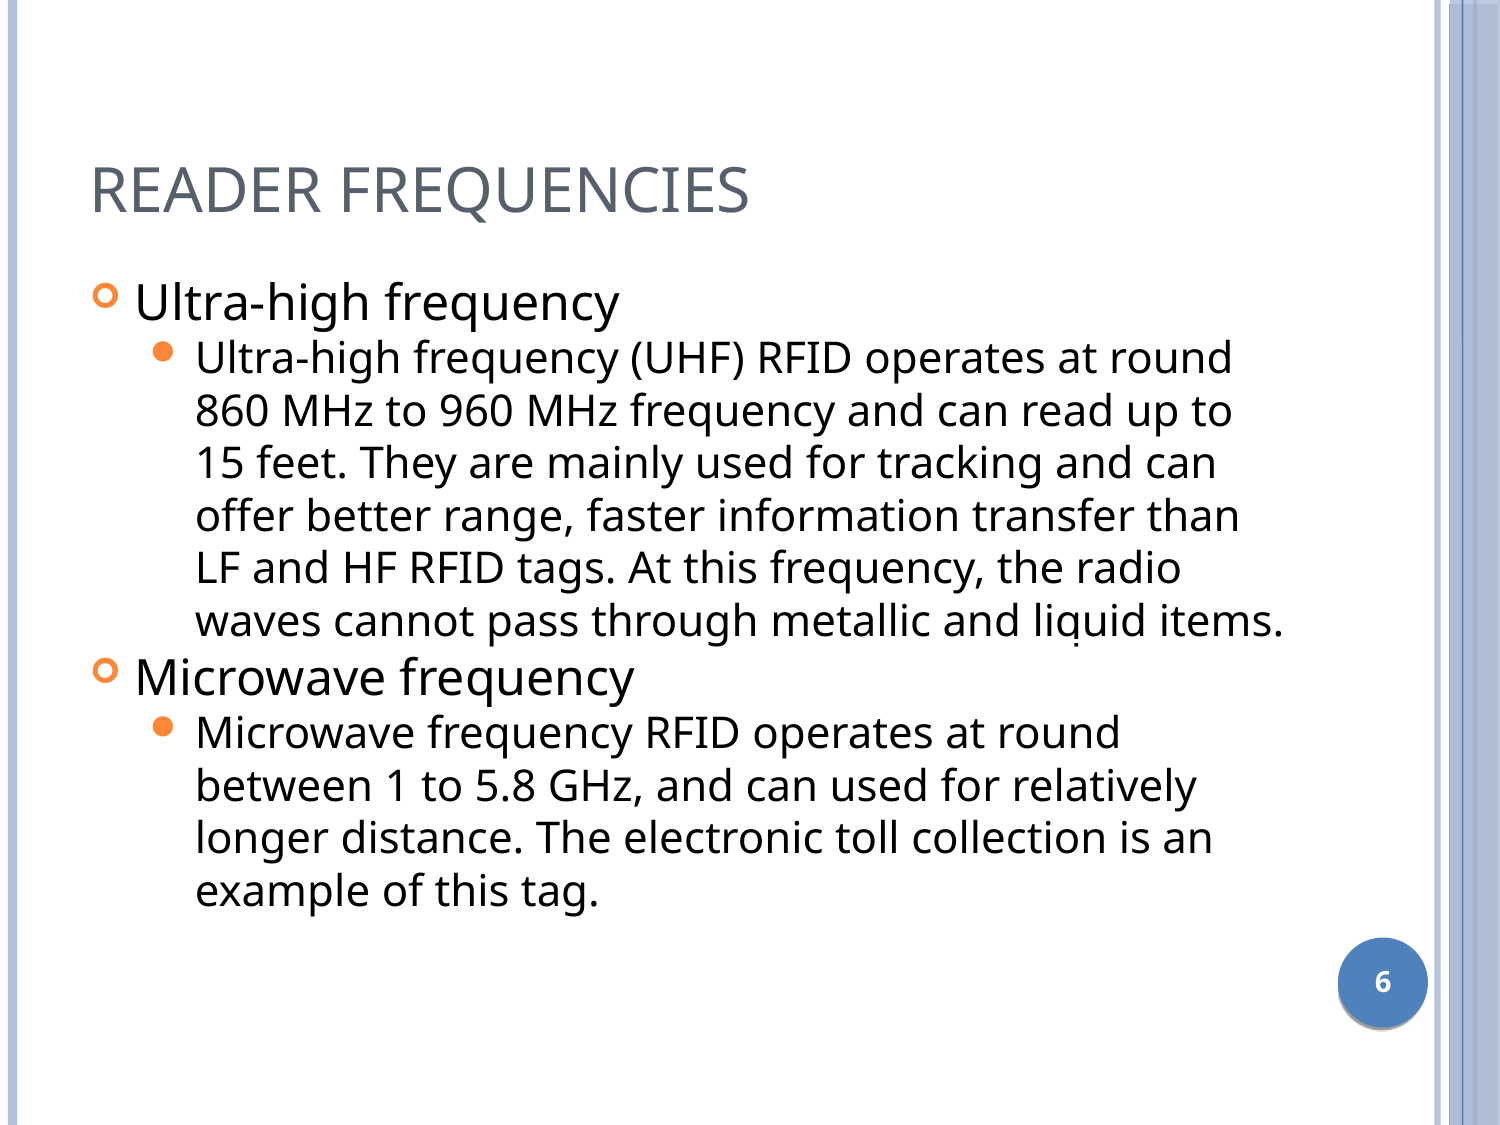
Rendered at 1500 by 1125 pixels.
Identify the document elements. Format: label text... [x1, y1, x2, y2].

text_box Ultra-high frequency Ultra-high frequency (UHF) RFID operates at round 860 MHz to 960 MHz frequency and can read up to 15 feet. They are mainly used for tracking and can offer better range, faster information transfer than LF and HF RFID tags. At this frequency, the radio waves cannot pass through metallic and liquid items. Microwave frequency Microwave frequency RFID operates at round between 1 to 5.8 GHz, and can used for relatively longer distance. The electronic toll collection is an example of this tag. [74, 262, 1300, 1062]
text_box Reader Frequencies [74, 45, 1300, 233]
text_box <number> [1333, 940, 1434, 1027]
